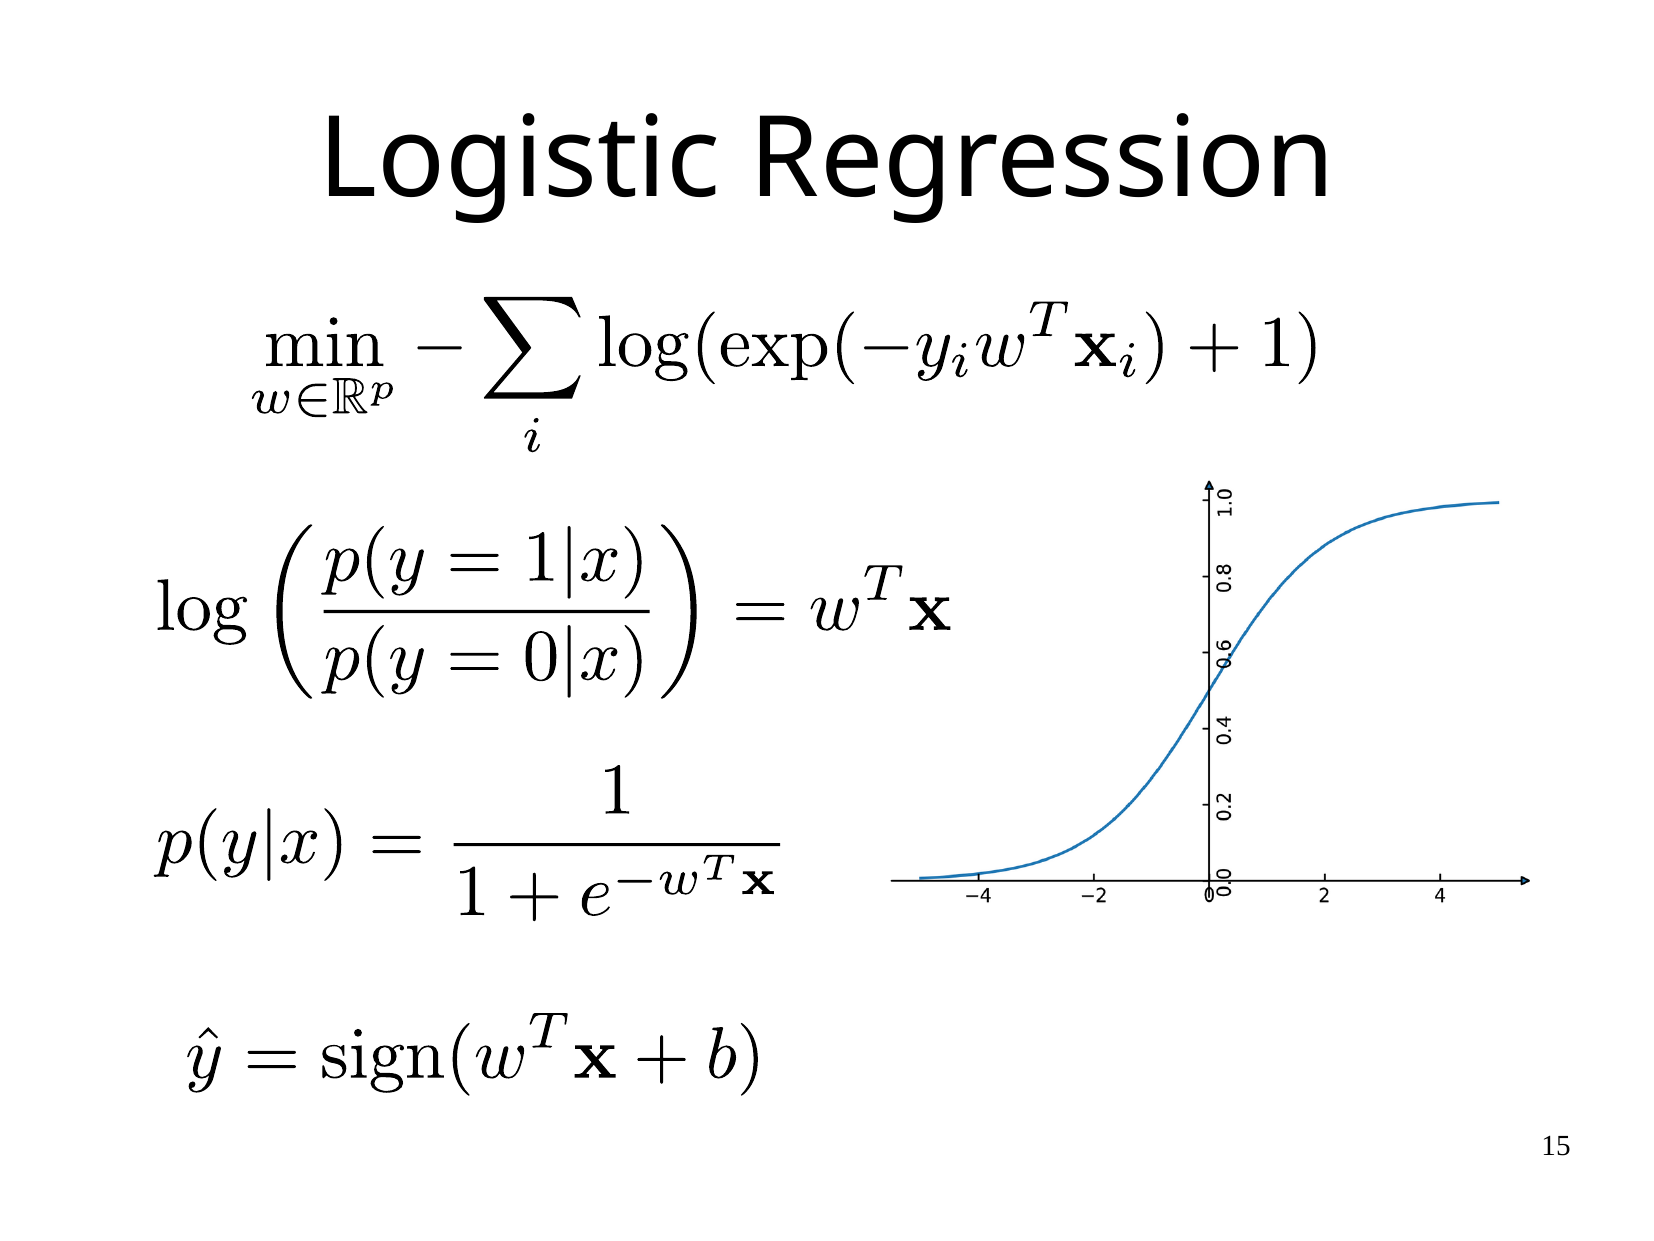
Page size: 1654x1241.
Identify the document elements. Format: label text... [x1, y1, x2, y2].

text_box [155, 524, 952, 699]
text_box [153, 765, 781, 922]
text_box [249, 289, 1323, 453]
title Logistic Regression [82, 49, 1571, 257]
picture [840, 464, 1547, 916]
text_box [185, 1012, 766, 1096]
